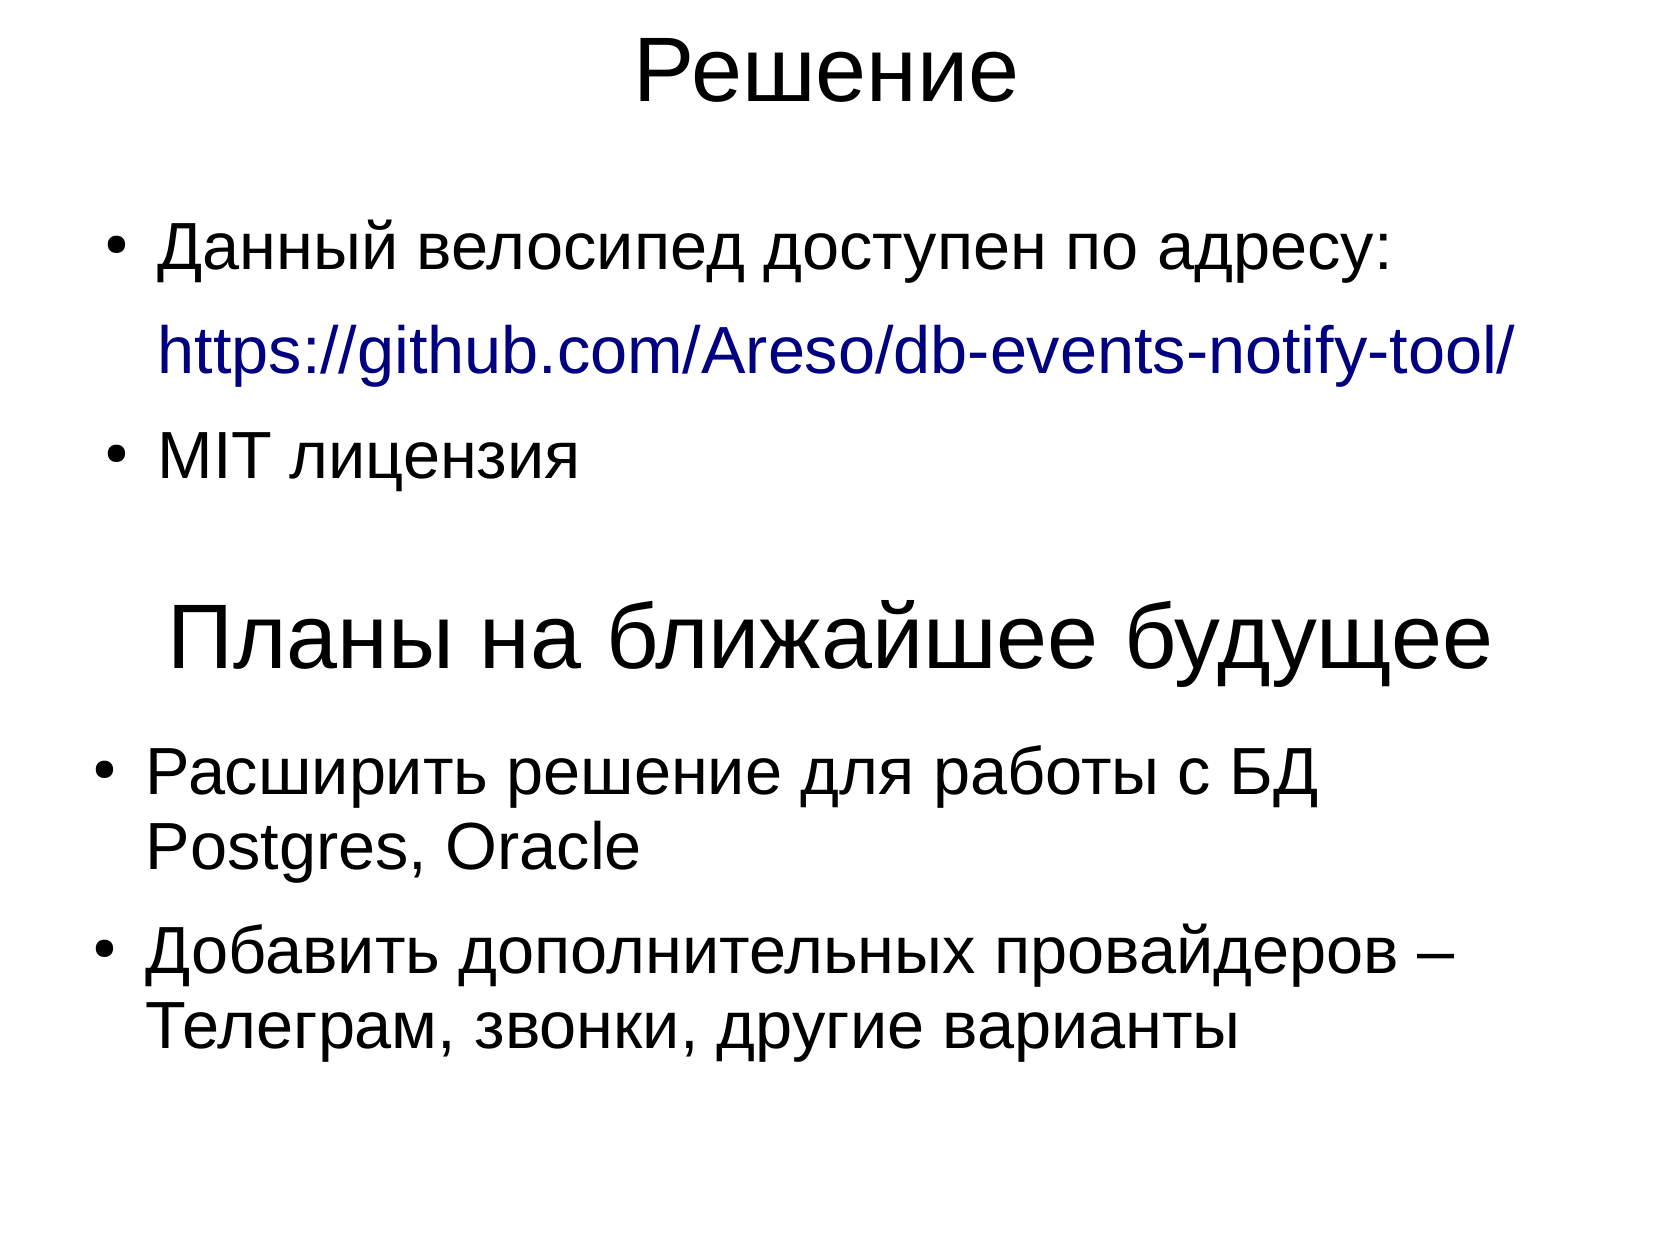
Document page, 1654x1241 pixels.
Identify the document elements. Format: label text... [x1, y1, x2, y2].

list Расширить решение для работы с БД Postgres, Oracle Добавить дополнительных провайдеров – Телеграм, звонки, другие варианты [75, 630, 1564, 1081]
title Решение [82, 18, 1571, 122]
title Планы на ближайшее будущее [86, 585, 1576, 688]
list Данный велосипед доступен по адресу: https://github.com/Areso/db-events-notify-tool/ MIT лицензия [86, 105, 1576, 511]
